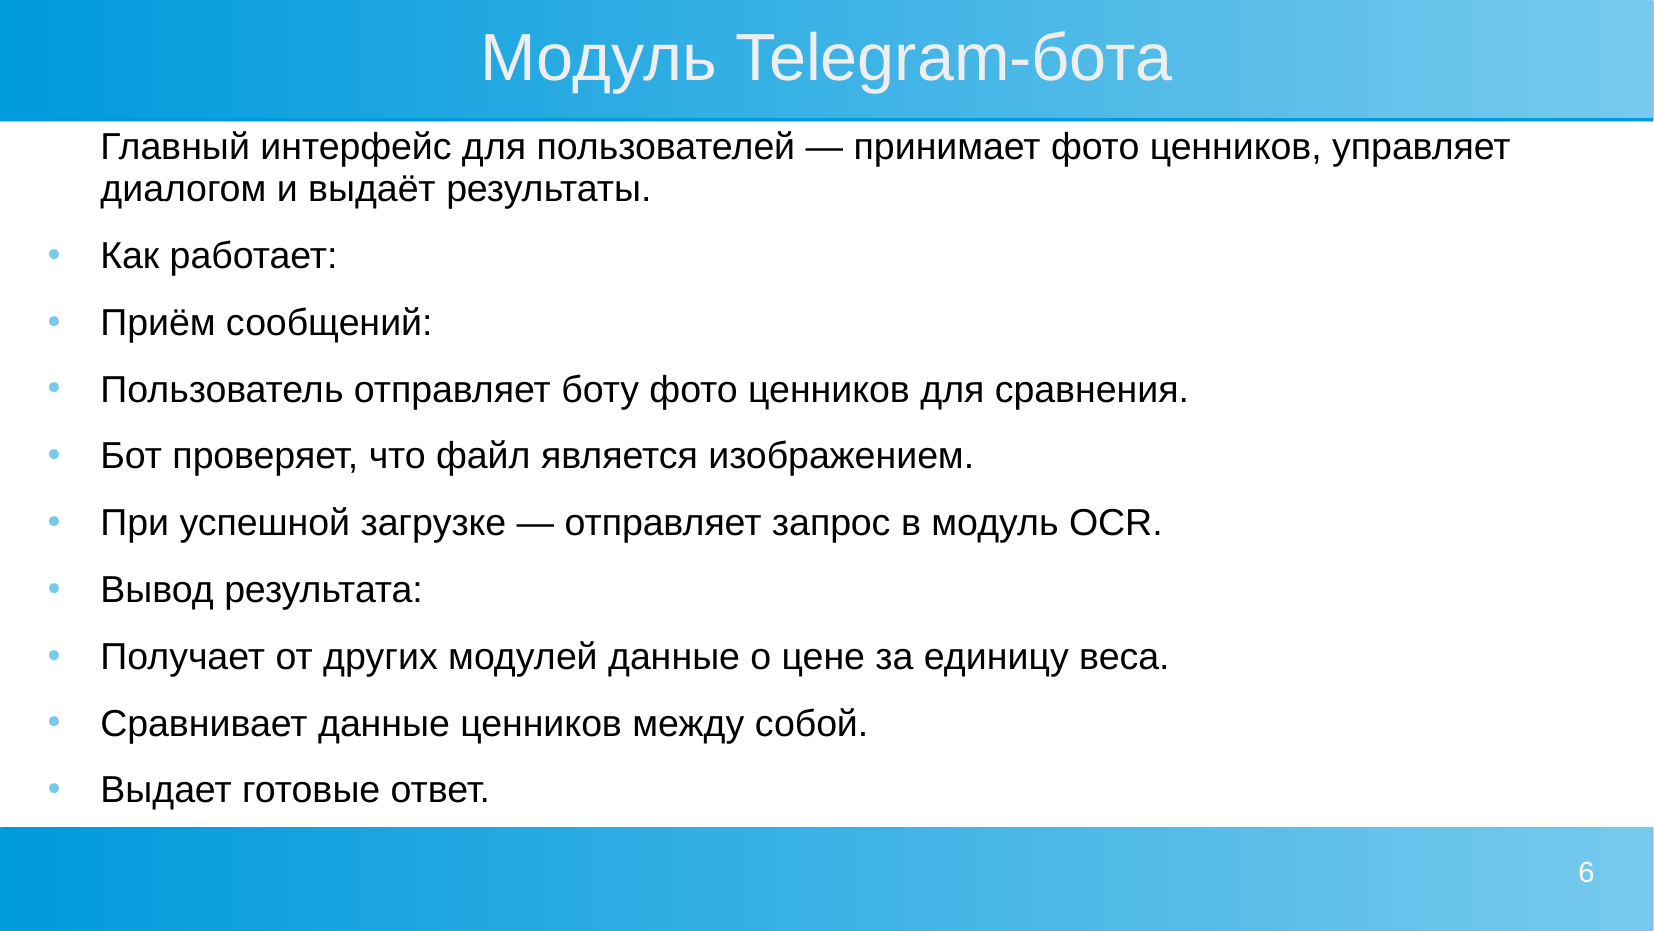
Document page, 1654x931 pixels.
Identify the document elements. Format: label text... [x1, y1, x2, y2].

title Модуль Telegram-бота [59, 19, 1595, 118]
list Главный интерфейс для пользователей — принимает фото ценников, управляет диалогом и выдаёт результаты. Как работает: Приём сообщений: Пользователь отправляет боту фото ценников для сравнения. Бот проверяет, что файл является изображением. При успешной загрузке — отправляет запрос в модуль OCR. Вывод результата: Получает от других модулей данные о цене за единицу веса. Сравнивает данные ценников между собой. Выдает готовые ответ. [29, 59, 1565, 709]
